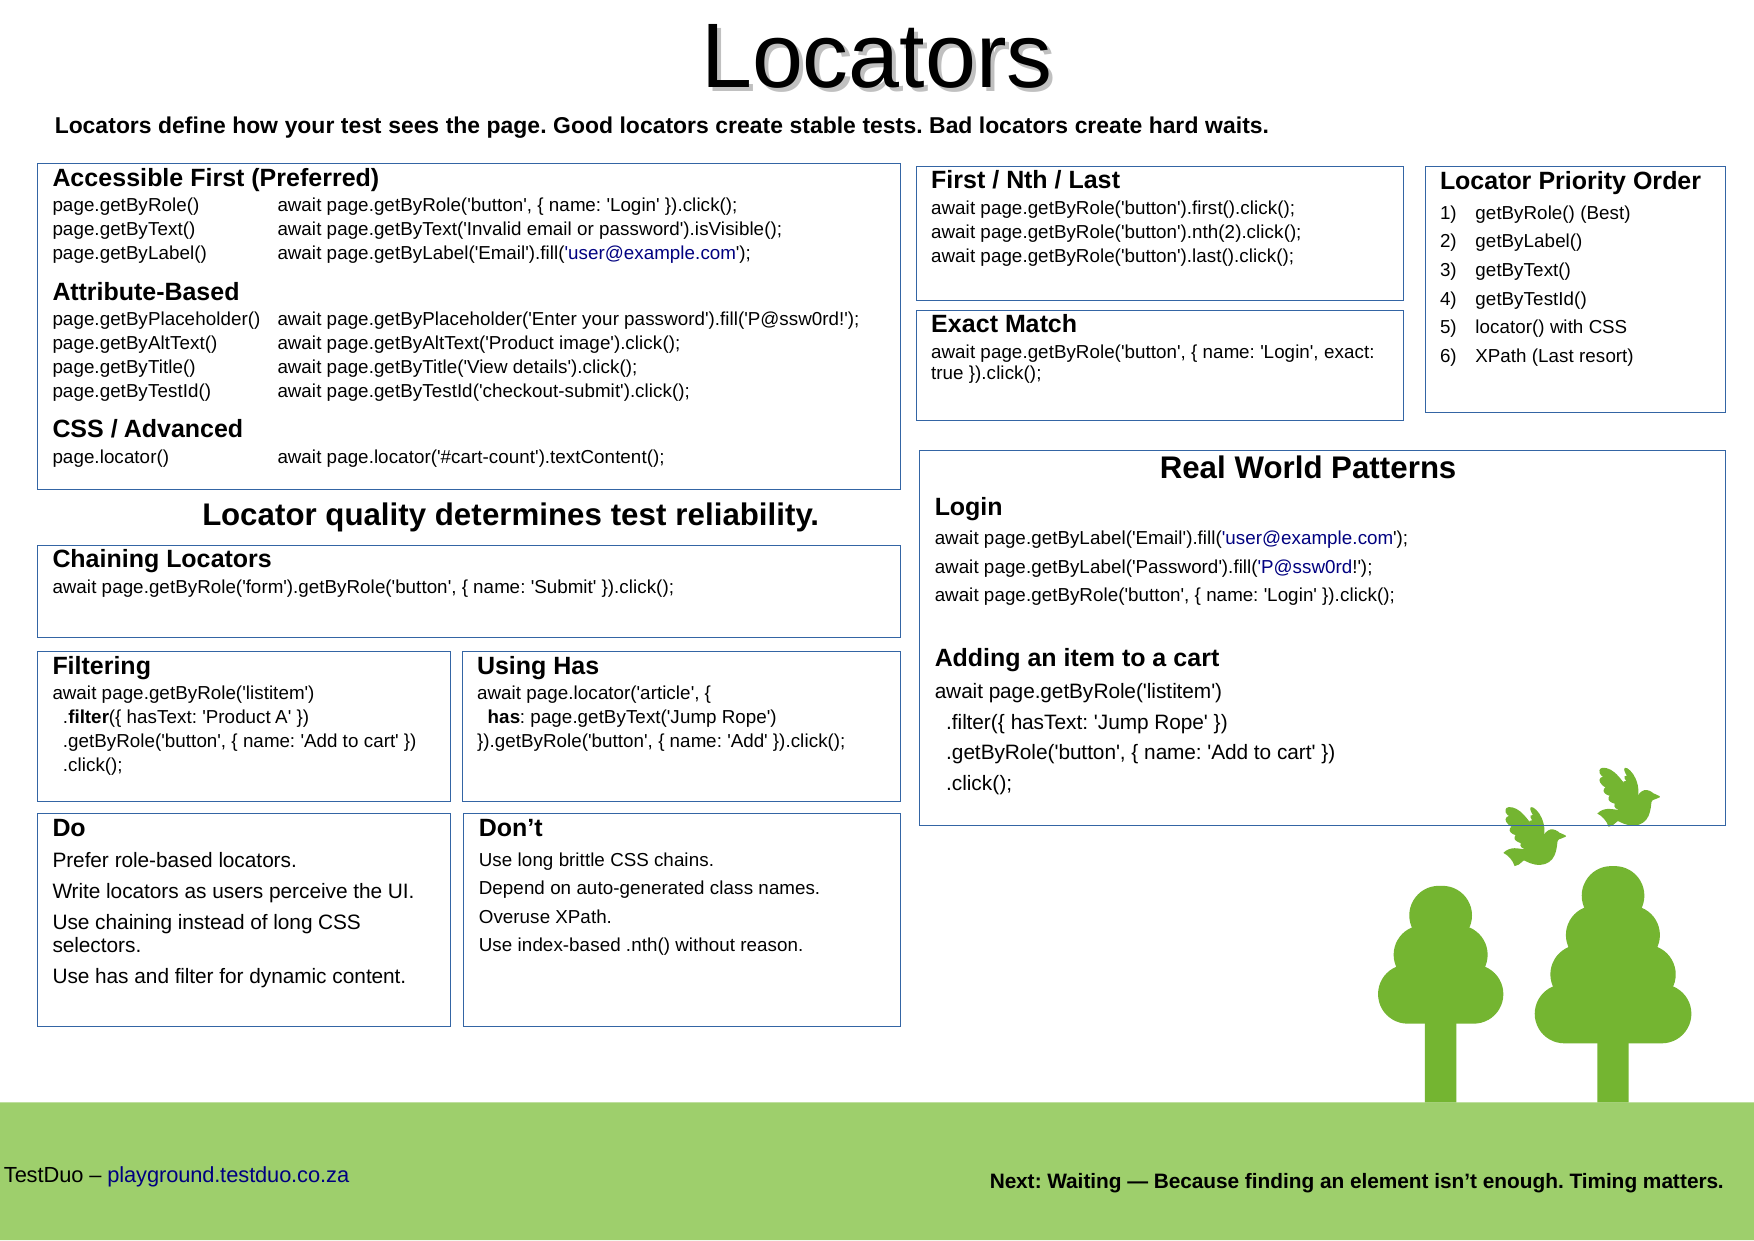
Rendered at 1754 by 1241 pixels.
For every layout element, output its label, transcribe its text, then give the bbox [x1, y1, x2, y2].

text_box Next: Waiting — Because finding an element isn’t enough. Timing matters. [975, 1161, 1754, 1201]
text_box First / Nth / Last await page.getByRole('button').first().click(); await page.getByRole('button').nth(2).click(); await page.getByRole('button').last().click(); [916, 166, 1404, 301]
title Locators [93, 0, 1660, 112]
text_box Locator quality determines test reliability. [187, 489, 863, 540]
text_box Locator Priority Order getByRole() (Best) getByLabel() getByText() getByTestId() locator() with CSS XPath (Last resort) [1425, 166, 1726, 413]
text_box Filtering await page.getByRole('listitem') .filter({ hasText: 'Product A' }) .getByRole('button', { name: 'Add to cart' }) .click(); [37, 651, 451, 802]
text_box Real World Patterns Login await page.getByLabel('Email').fill('user@example.com'); await page.getByLabel('Password').fill('P@ssw0rd!'); await page.getByRole('button', { name: 'Login' }).click(); Adding an item to a cart await page.getByRole('listitem') .filter({ hasText: 'Jump Rope' }) .getByRole('button', { name: 'Add to cart' }) .click(); [919, 450, 1726, 826]
text_box Locators define how your test sees the page. Good locators create stable tests. Bad locators create hard waits. [39, 112, 1711, 151]
title TestDuo – playground.testduo.co.za [3, 1150, 826, 1201]
text_box Using Has await page.locator('article', { has: page.getByText('Jump Rope') }).getByRole('button', { name: 'Add' }).click(); [462, 651, 901, 802]
text_box Exact Match await page.getByRole('button', { name: 'Login', exact: true }).click(); [916, 310, 1404, 421]
text_box Don’t Use long brittle CSS chains. Depend on auto-generated class names. Overuse XPath. Use index-based .nth() without reason. [463, 813, 901, 1027]
text_box Chaining Locators await page.getByRole('form').getByRole('button', { name: 'Submit' }).click(); [37, 545, 901, 638]
text_box Accessible First (Preferred) page.getByRole() await page.getByRole('button', { name: 'Login' }).click(); page.getByText() await page.getByText('Invalid email or password').isVisible(); page.getByLabel() await page.getByLabel('Email').fill('user@example.com'); Attribute-Based page.getByPlaceholder() await page.getByPlaceholder('Enter your password').fill('P@ssw0rd!'); page.getByAltText() await page.getByAltText('Product image').click(); page.getByTitle() await page.getByTitle('View details').click(); page.getByTestId() await page.getByTestId('checkout-submit').click(); CSS / Advanced page.locator() await page.locator('#cart-count').textContent(); [37, 163, 901, 490]
text_box Do Prefer role-based locators. Write locators as users perceive the UI. Use chaining instead of long CSS selectors. Use has and filter for dynamic content. [37, 813, 451, 1027]
